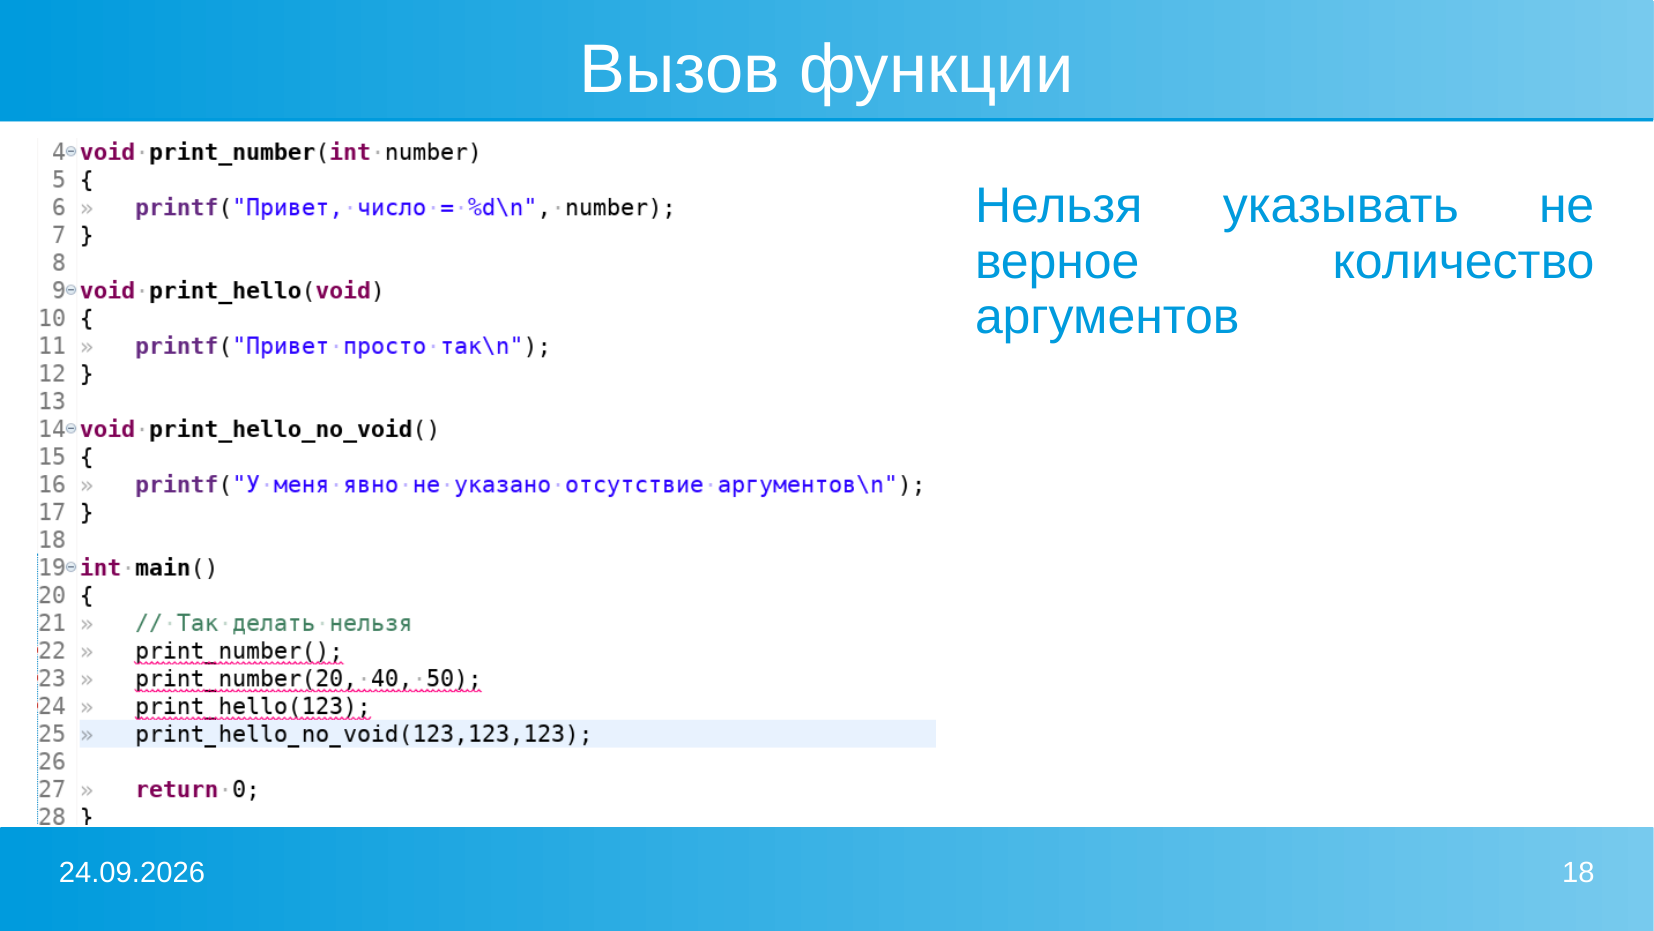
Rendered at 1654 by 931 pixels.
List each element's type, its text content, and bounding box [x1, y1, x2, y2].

title Вызов функции [59, 29, 1595, 108]
picture [37, 138, 936, 826]
list Нельзя указывать не верное количество аргументов [975, 177, 1595, 768]
